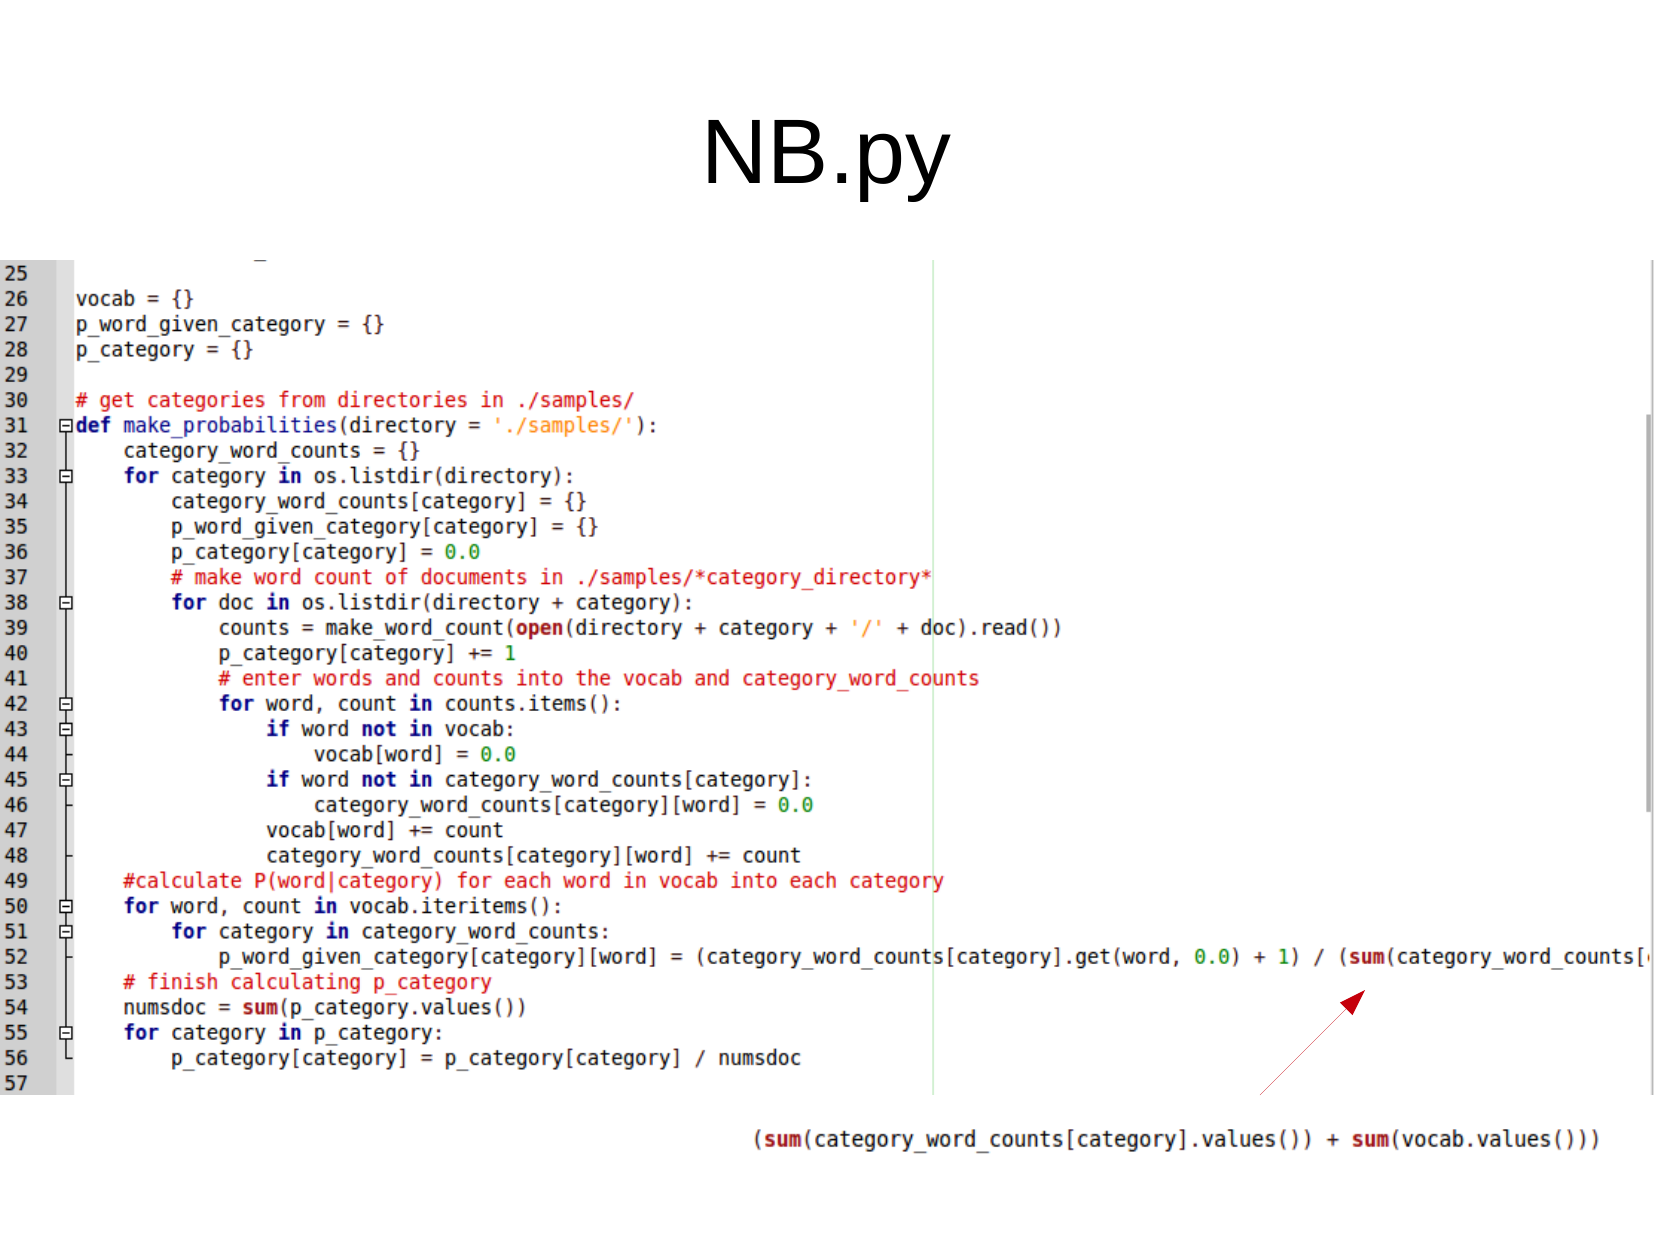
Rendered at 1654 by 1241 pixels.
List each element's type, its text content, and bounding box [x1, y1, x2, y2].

picture [0, 260, 1654, 1096]
picture [750, 1128, 1605, 1156]
title NB.py [82, 49, 1571, 257]
